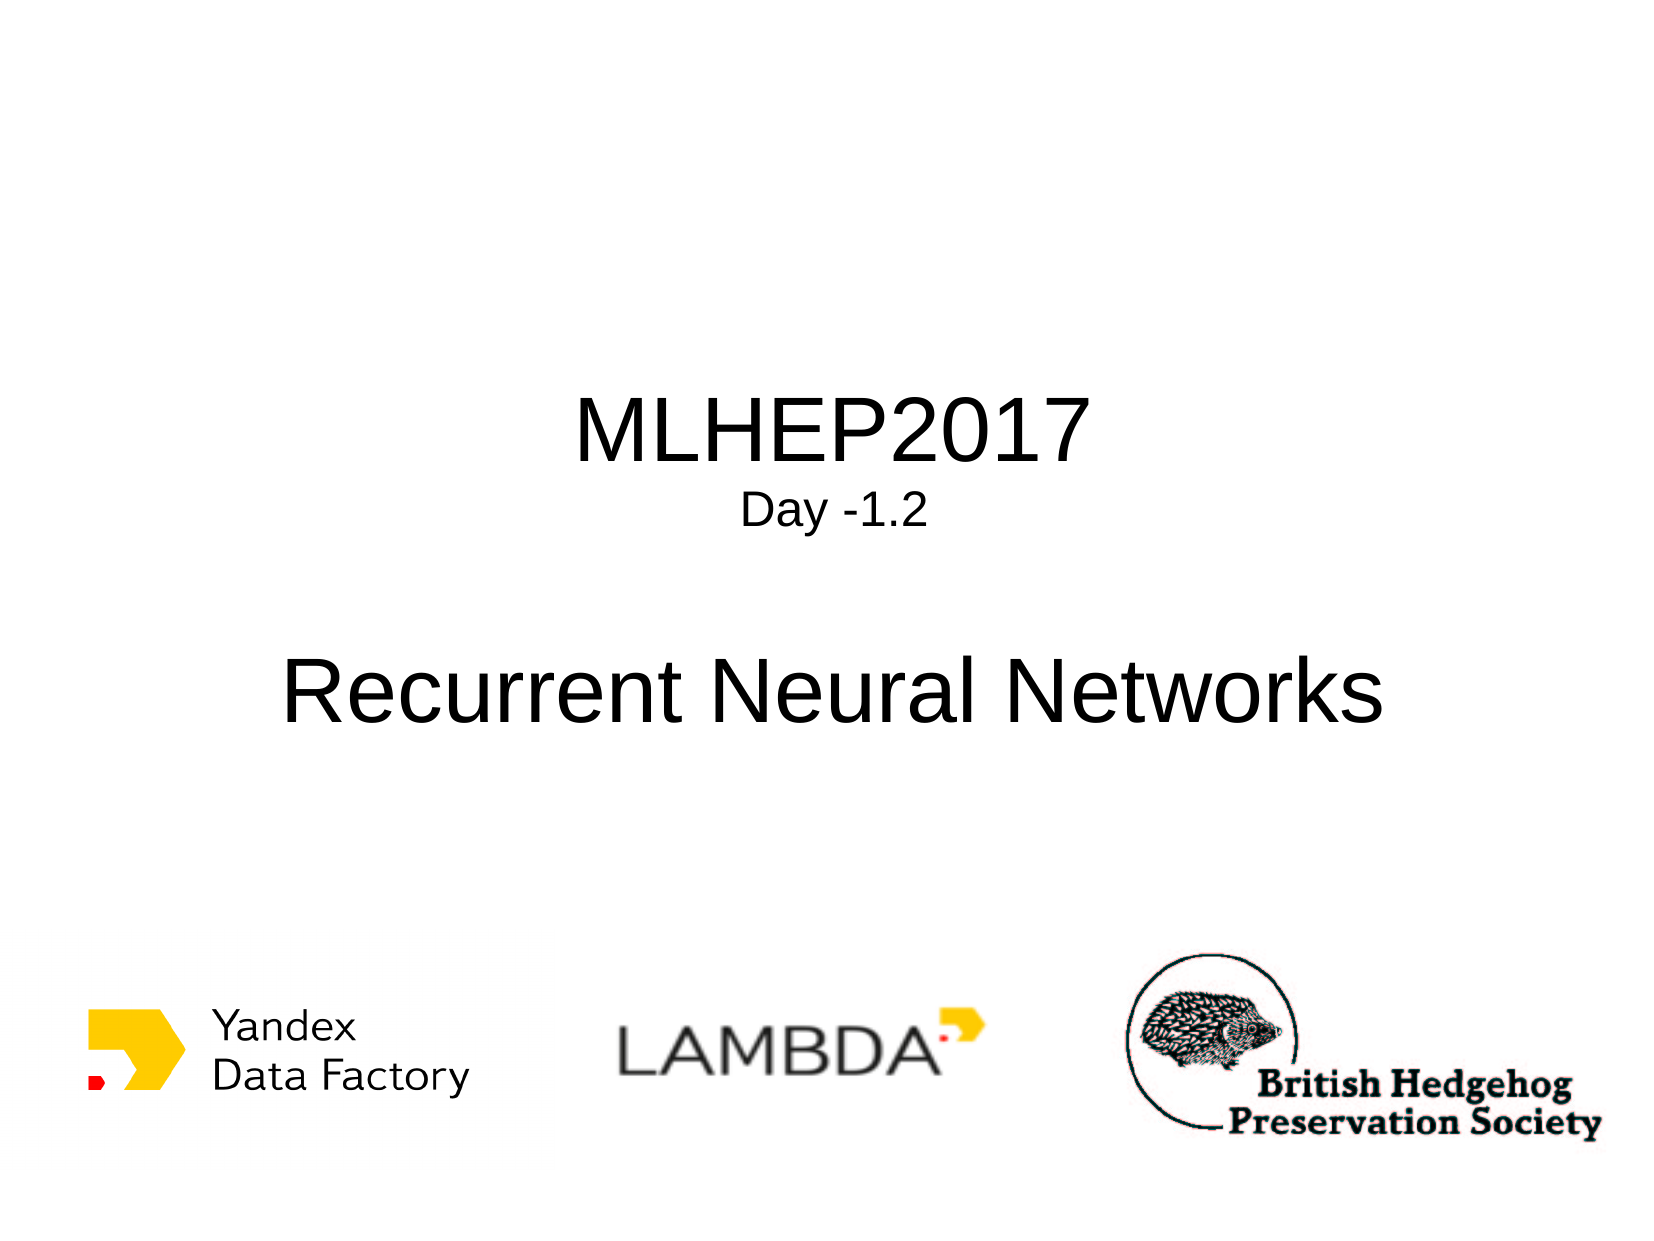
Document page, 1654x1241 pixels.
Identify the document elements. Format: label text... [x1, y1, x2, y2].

picture [0, 929, 555, 1170]
title MLHEP2017 Day -1.2 Recurrent Neural Networks [90, 377, 1579, 743]
picture [1049, 869, 1654, 1241]
picture [584, 872, 1005, 1212]
